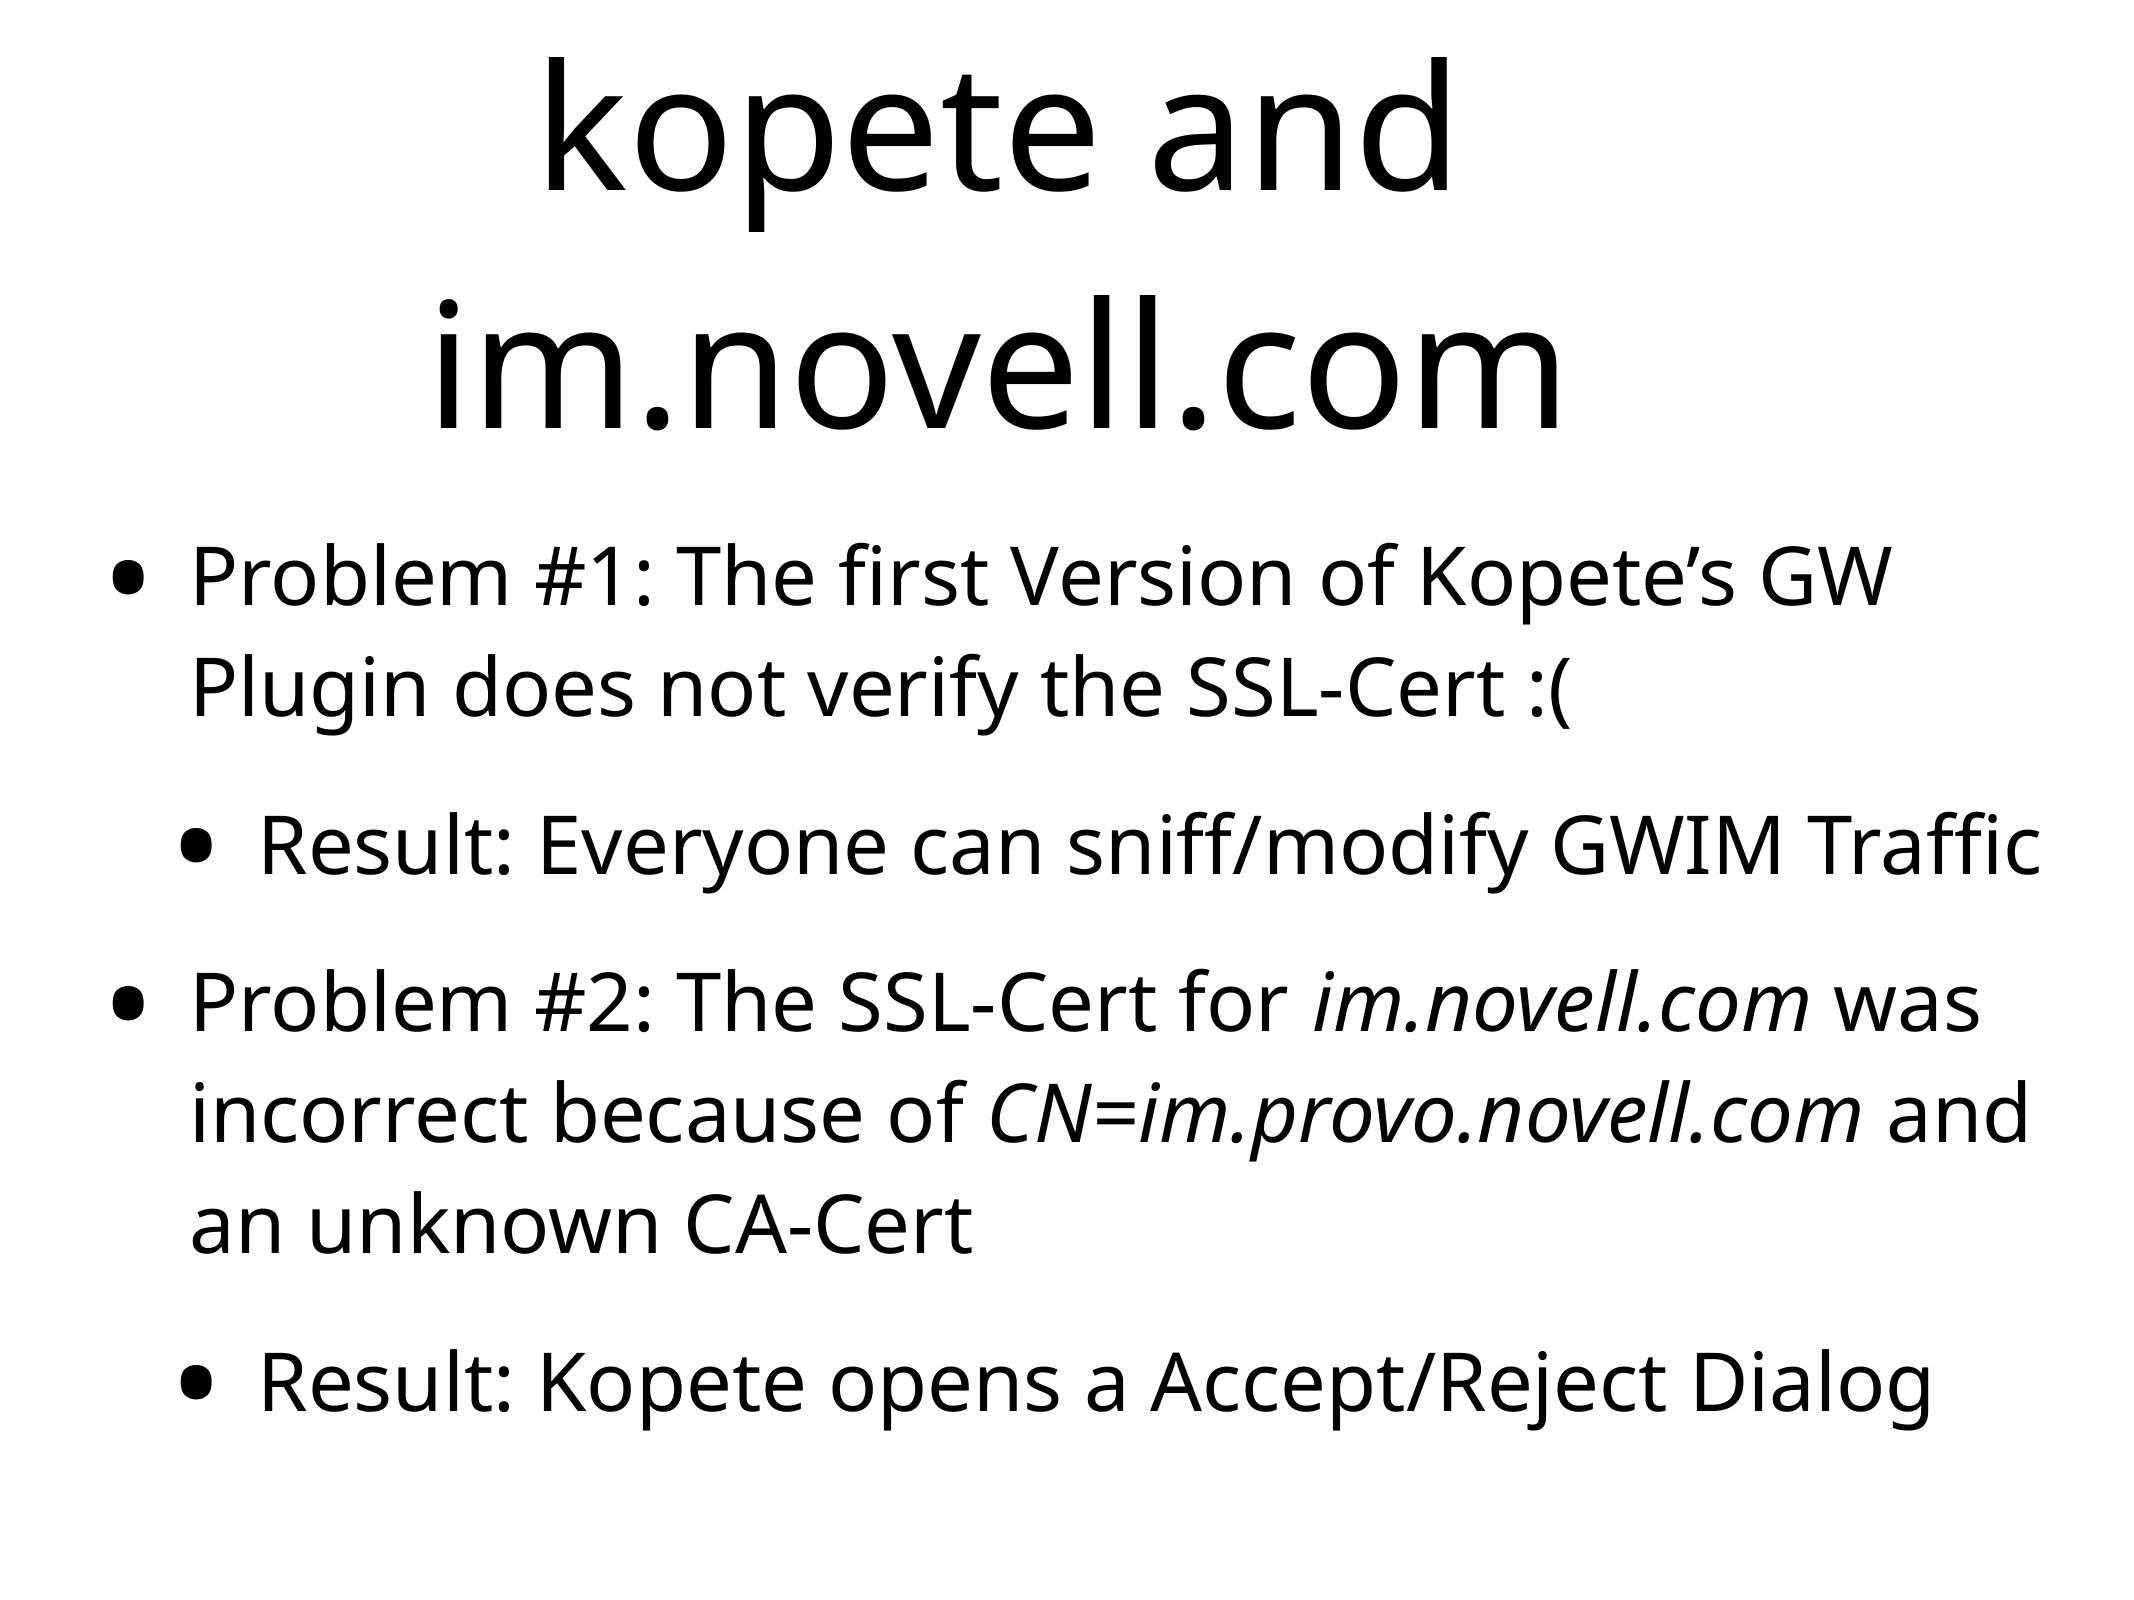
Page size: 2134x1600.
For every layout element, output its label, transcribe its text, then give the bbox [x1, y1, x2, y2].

list Problem #1: The first Version of Kopete’s GW Plugin does not verify the SSL-Cert :( Result: Everyone can sniff/modify GWIM Traffic Problem #2: The SSL-Cert for im.novell.com was incorrect because of CN=im.provo.novell.com and an unknown CA-Cert Result: Kopete opens a Accept/Reject Dialog [45, 427, 2073, 1528]
title kopete and im.novell.com [72, 31, 1926, 427]
